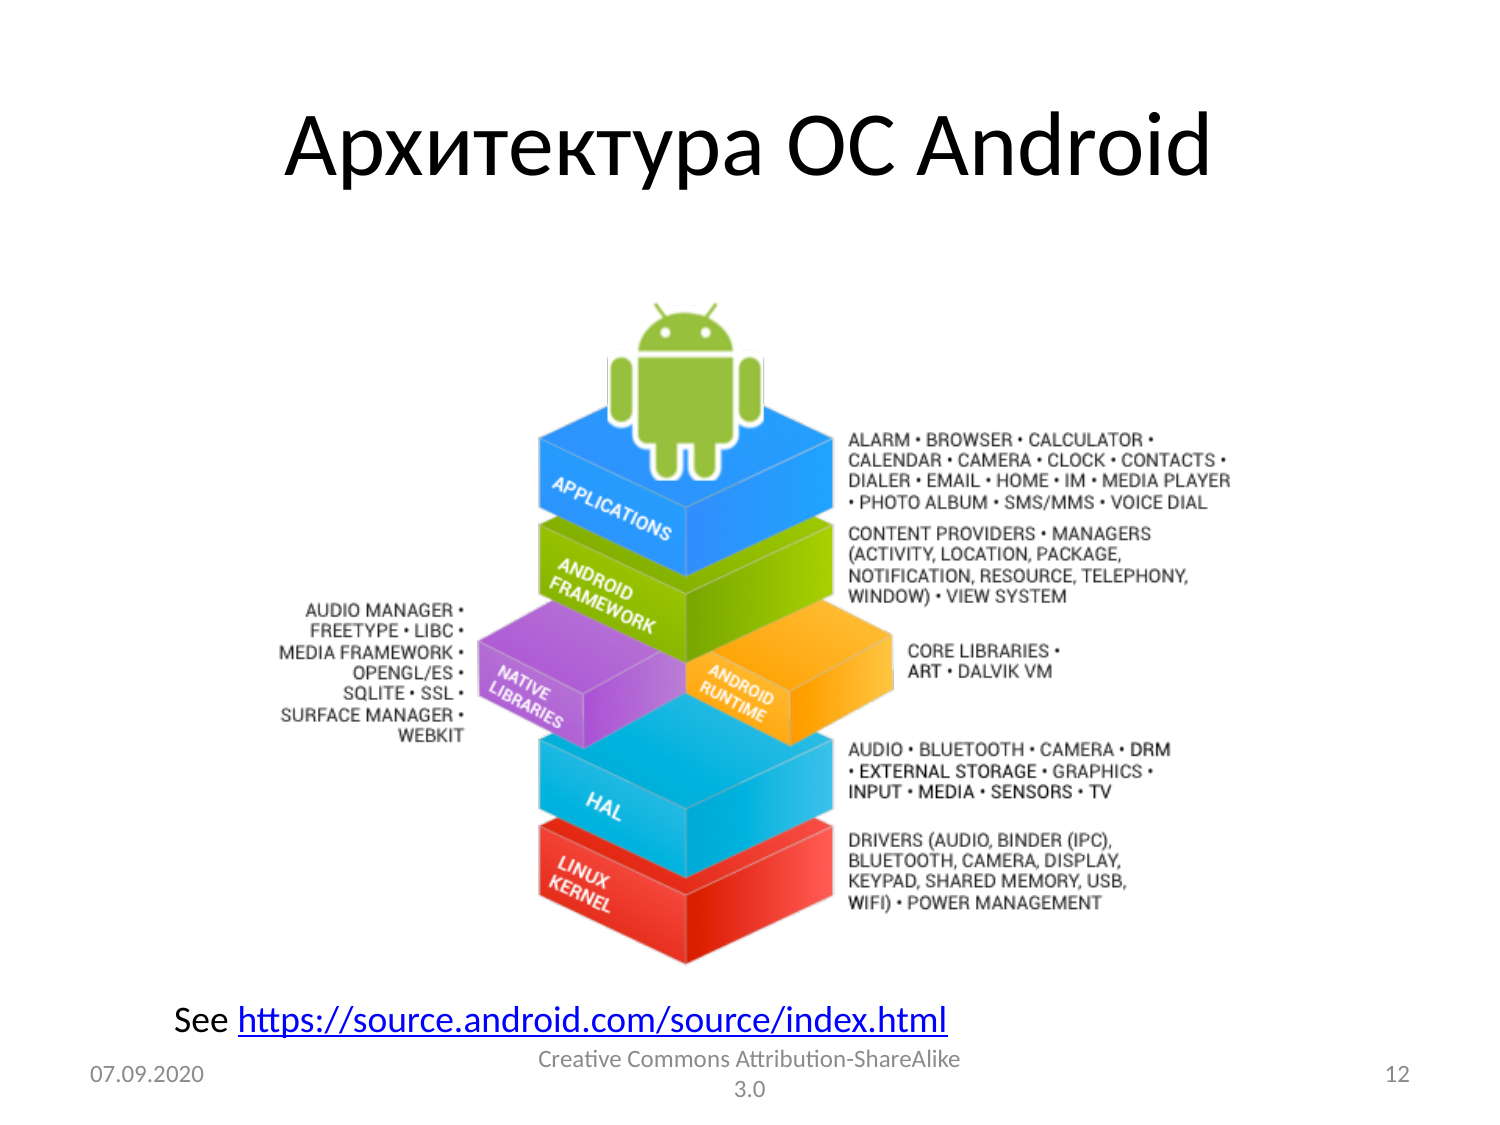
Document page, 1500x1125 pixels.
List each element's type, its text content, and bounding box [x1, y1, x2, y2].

picture [267, 298, 1233, 969]
text_box See https://source.android.com/source/index.html [159, 987, 1270, 1048]
slide_number <number> [1074, 1042, 1425, 1103]
footer Creative Commons Attribution-ShareAlike 3.0 [512, 1042, 988, 1103]
title Архитектура ОС Android [75, 45, 1425, 233]
